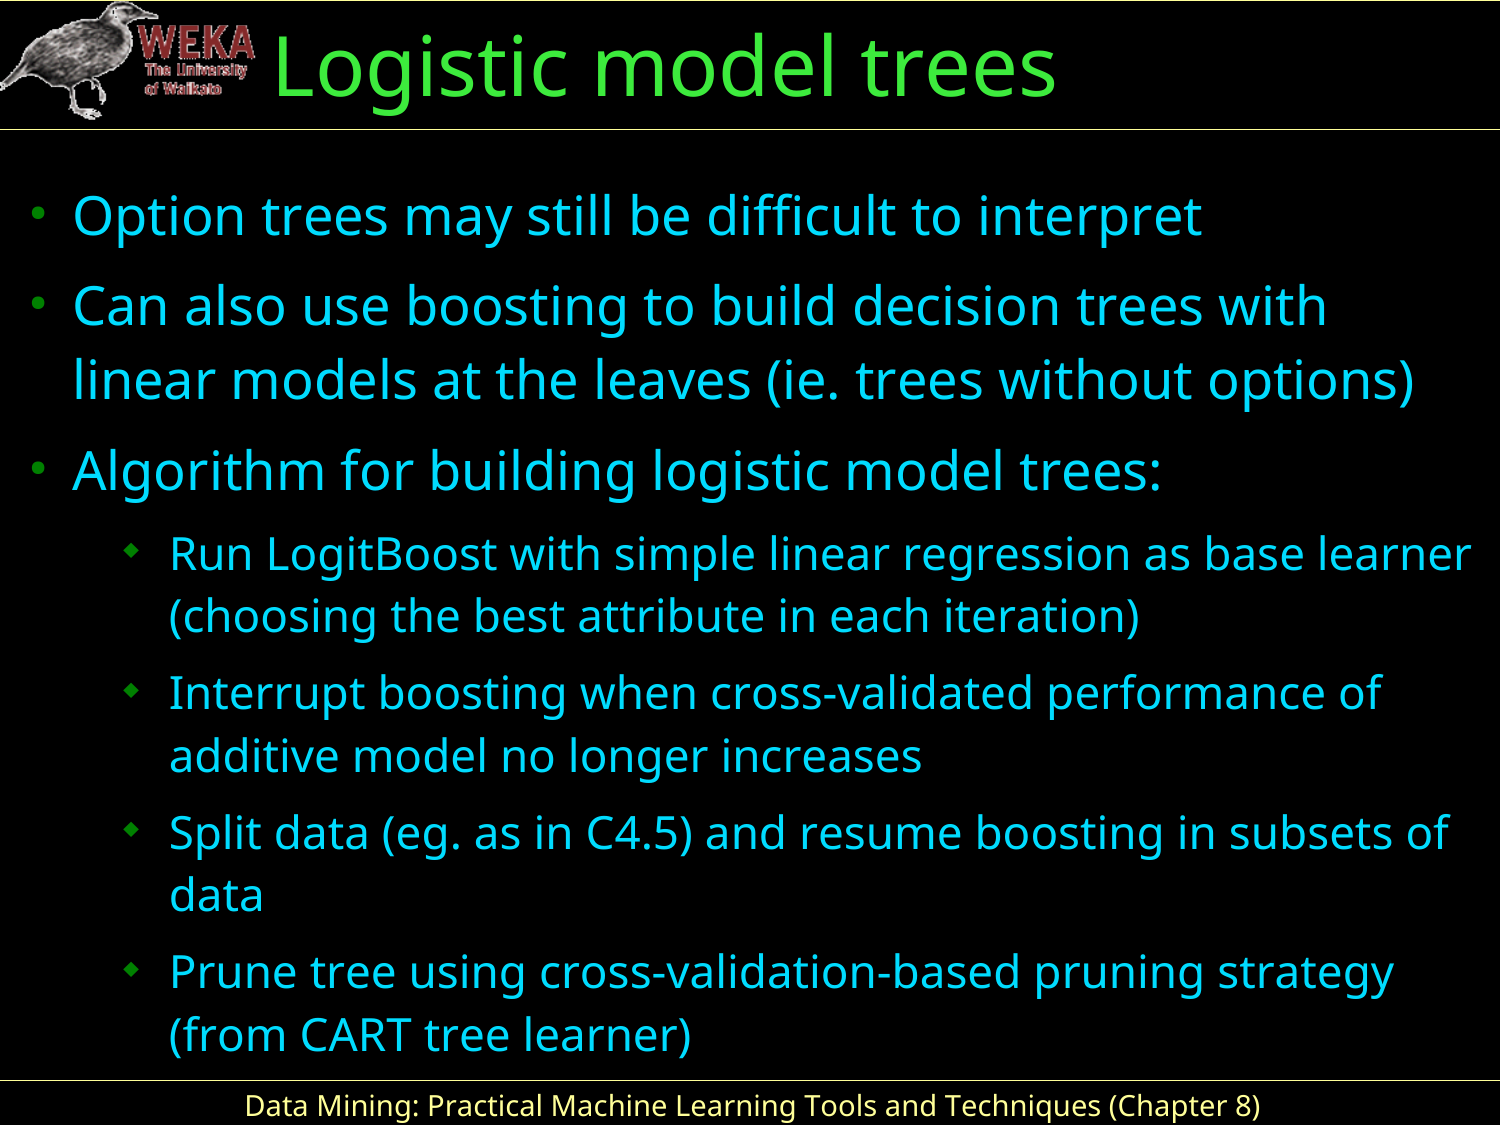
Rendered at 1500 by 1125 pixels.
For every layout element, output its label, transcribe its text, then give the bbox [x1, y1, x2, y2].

picture [0, 1, 263, 129]
title Logistic model trees [263, 0, 1500, 159]
list Option trees may still be difficult to interpret Can also use boosting to build decision trees with linear models at the leaves (ie. trees without options) Algorithm for building logistic model trees: Run LogitBoost with simple linear regression as base learner (choosing the best attribute in each iteration) Interrupt boosting when cross-validated performance of additive model no longer increases Split data (eg. as in C4.5) and resume boosting in subsets of data Prune tree using cross-validation-based pruning strategy (from CART tree learner) [29, 177, 1477, 1093]
